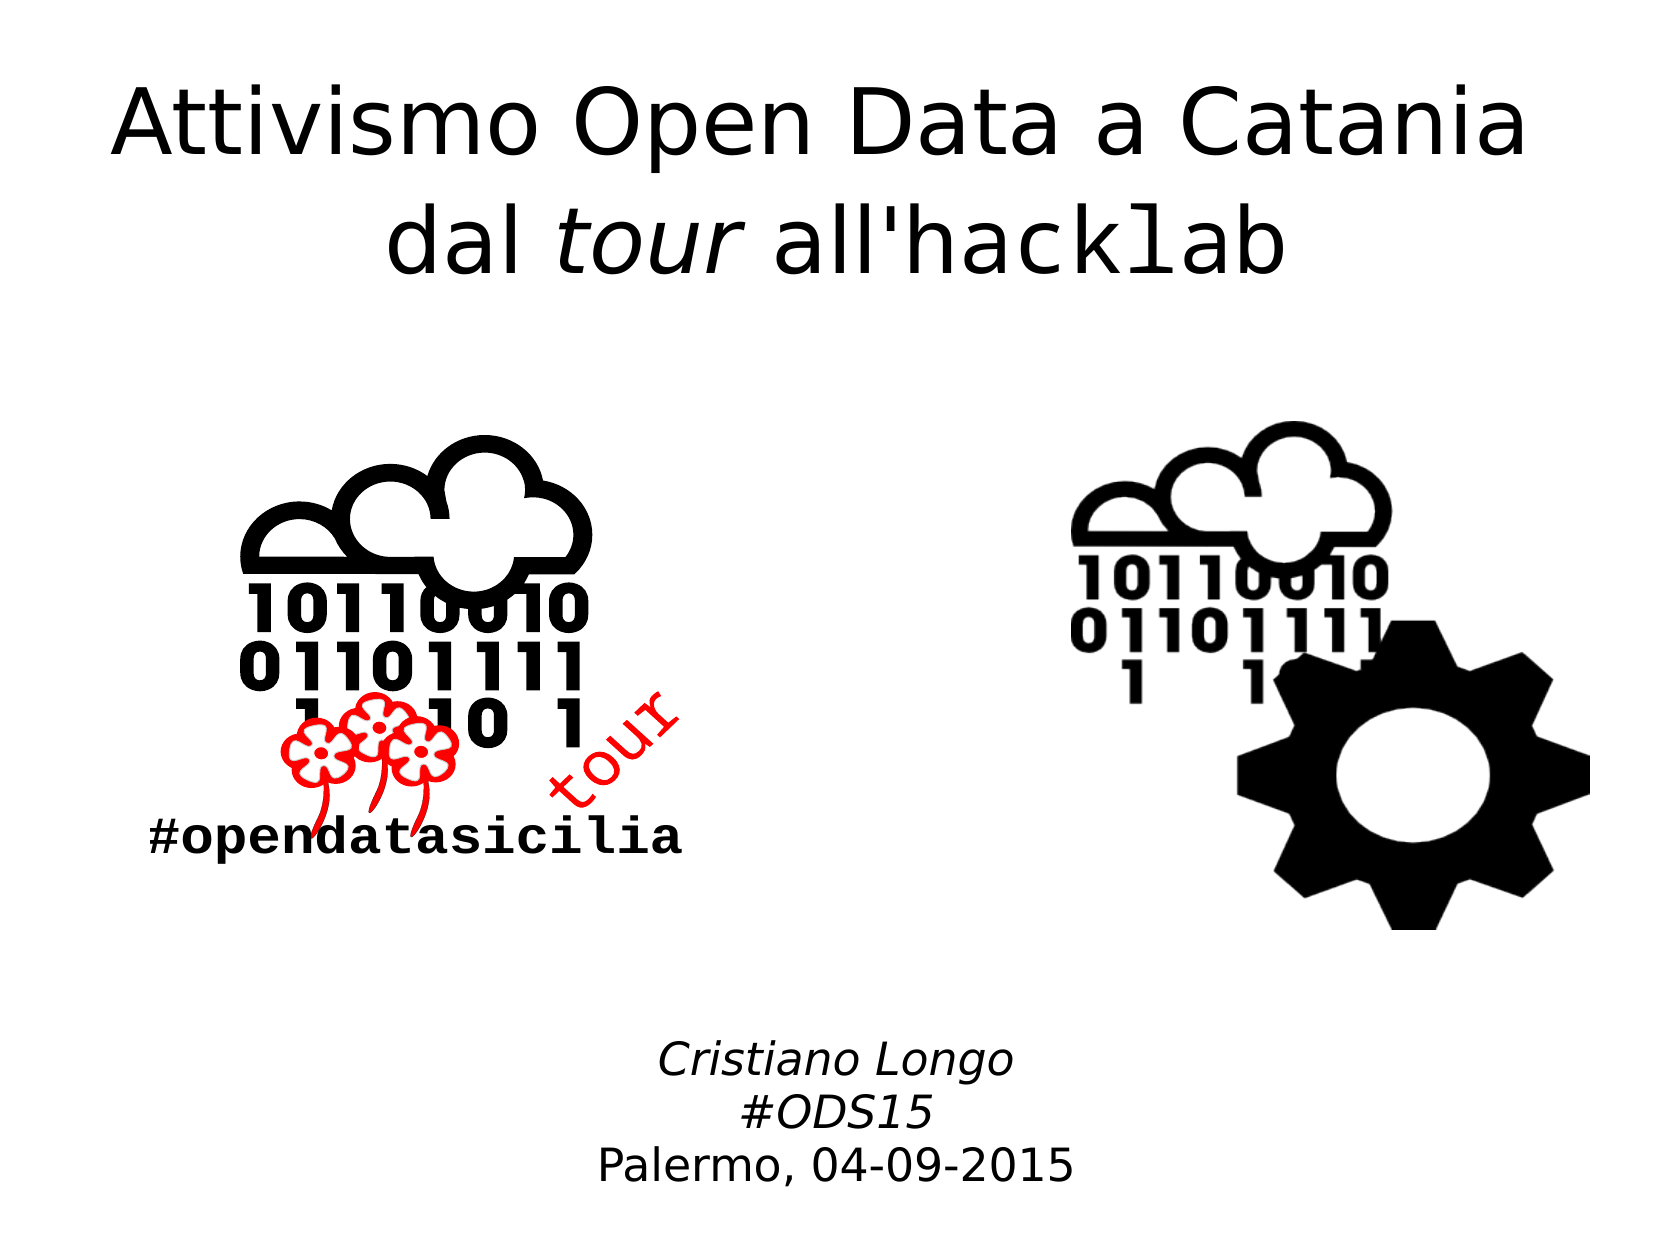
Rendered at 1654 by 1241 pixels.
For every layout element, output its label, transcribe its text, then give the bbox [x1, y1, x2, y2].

title Attivismo Open Data a Catania dal tour all'hacklab [82, 39, 1591, 331]
title Cristiano Longo #ODS15 Palermo, 04-09-2015 [82, 1010, 1591, 1216]
picture [150, 435, 683, 865]
picture [1070, 421, 1591, 931]
